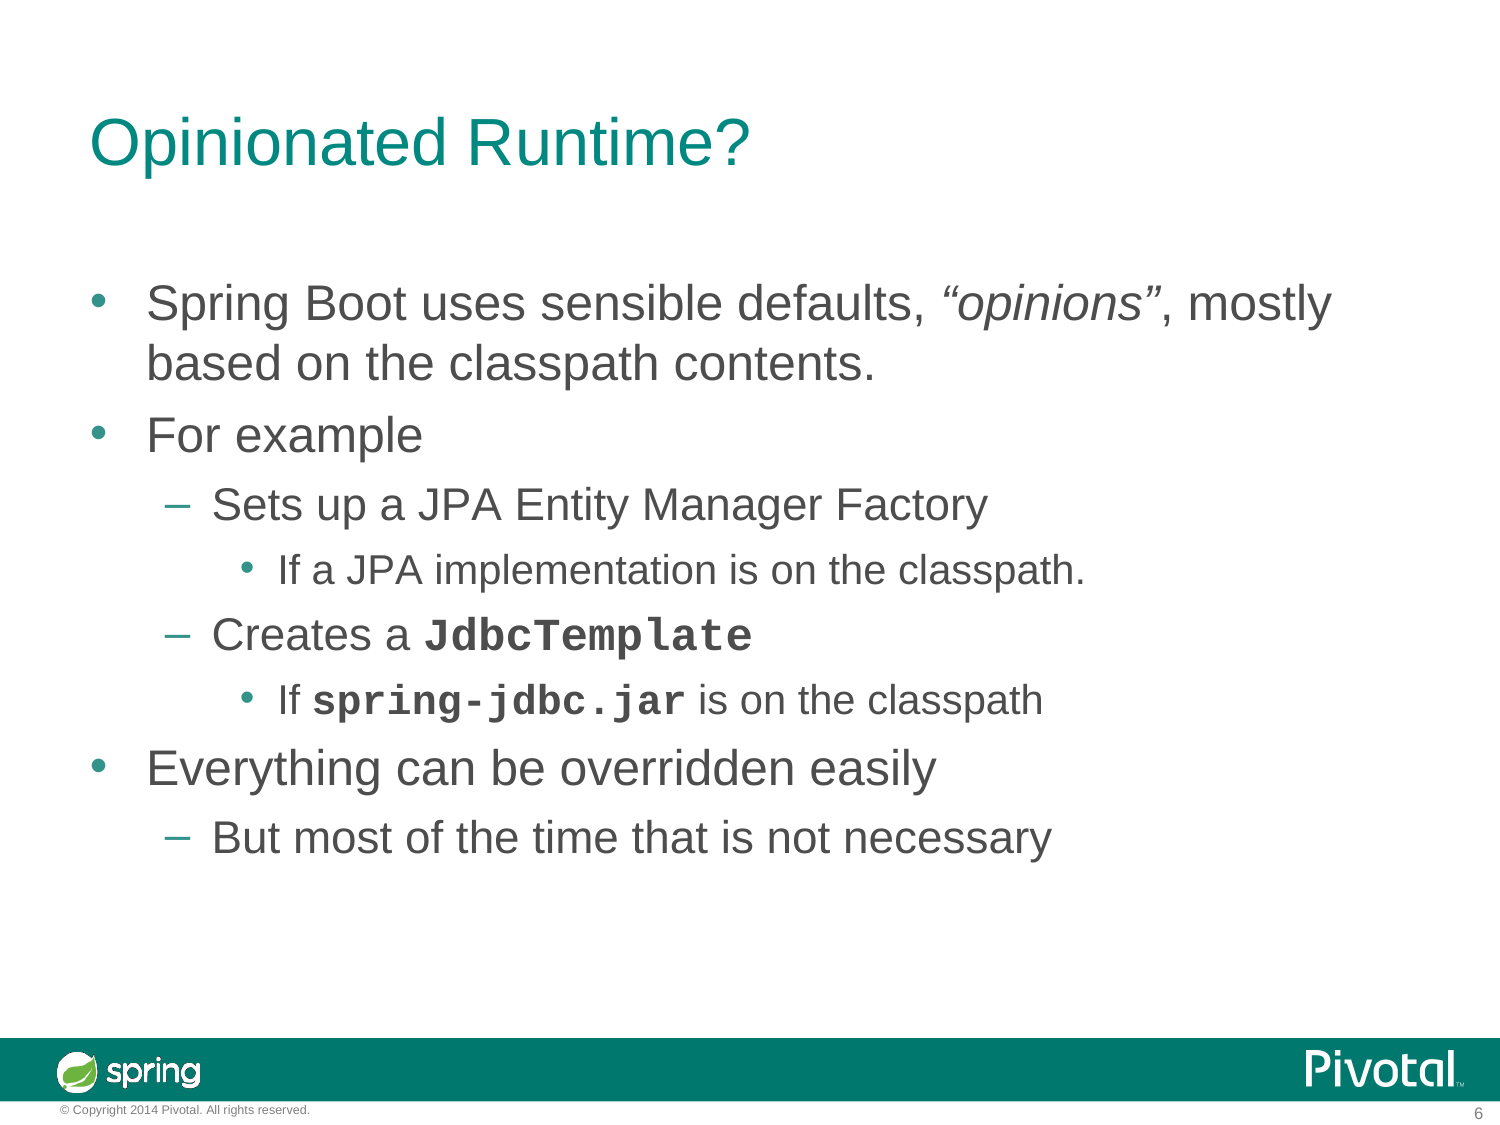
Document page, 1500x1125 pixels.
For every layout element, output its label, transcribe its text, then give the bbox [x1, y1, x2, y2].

list Spring Boot uses sensible defaults, “opinions”, mostly based on the classpath contents. For example Sets up a JPA Entity Manager Factory If a JPA implementation is on the classpath. Creates a JdbcTemplate If spring-jdbc.jar is on the classpath Everything can be overridden easily But most of the time that is not necessary [75, 262, 1426, 871]
picture [32, 1041, 210, 1103]
title Opinionated Runtime? [75, 45, 1426, 233]
picture [1306, 1050, 1464, 1087]
